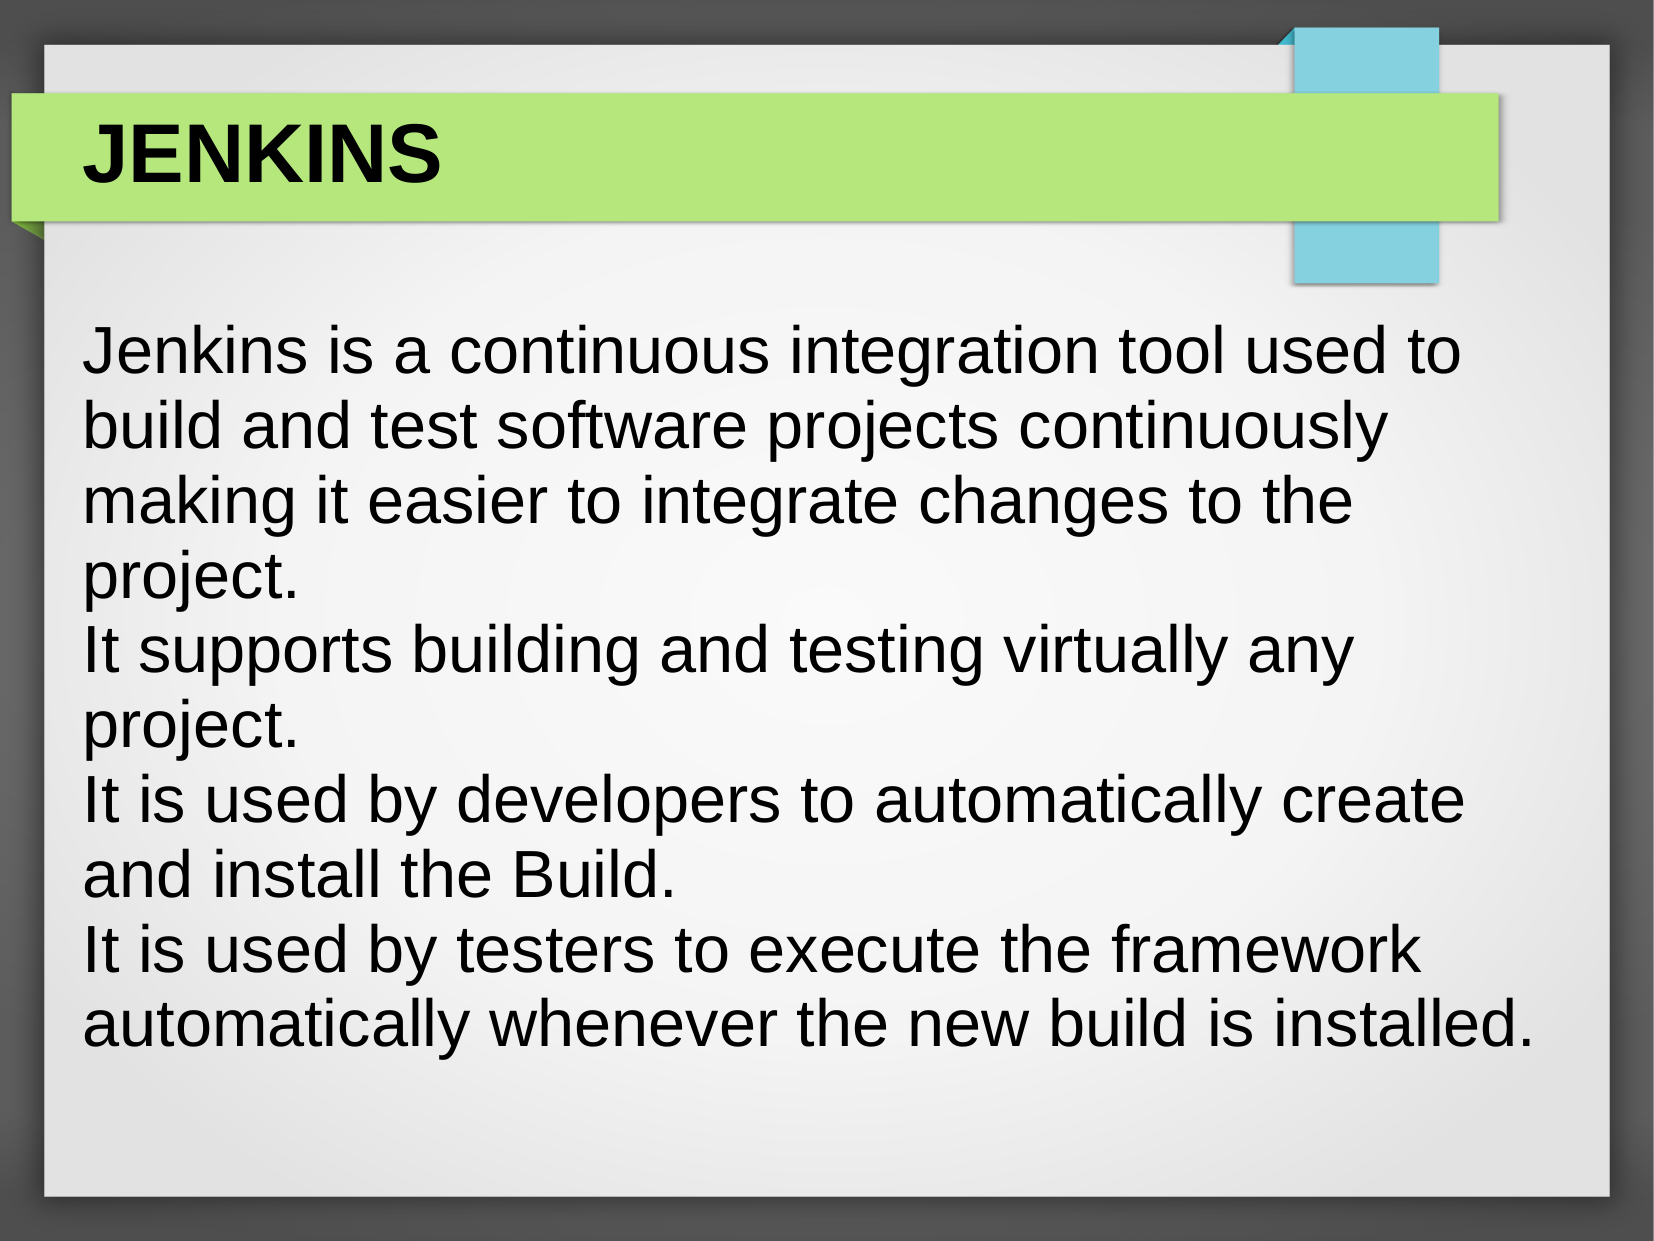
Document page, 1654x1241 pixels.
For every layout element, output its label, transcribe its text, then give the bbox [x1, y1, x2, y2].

picture [0, 0, 1654, 1241]
title JENKINS [82, 94, 1264, 213]
subtitle Jenkins is a continuous integration tool used to build and test software projects continuously making it easier to integrate changes to the project. It supports building and testing virtually any project. It is used by developers to automatically create and install the Build. It is used by testers to execute the framework automatically whenever the new build is installed. [82, 238, 1571, 1062]
